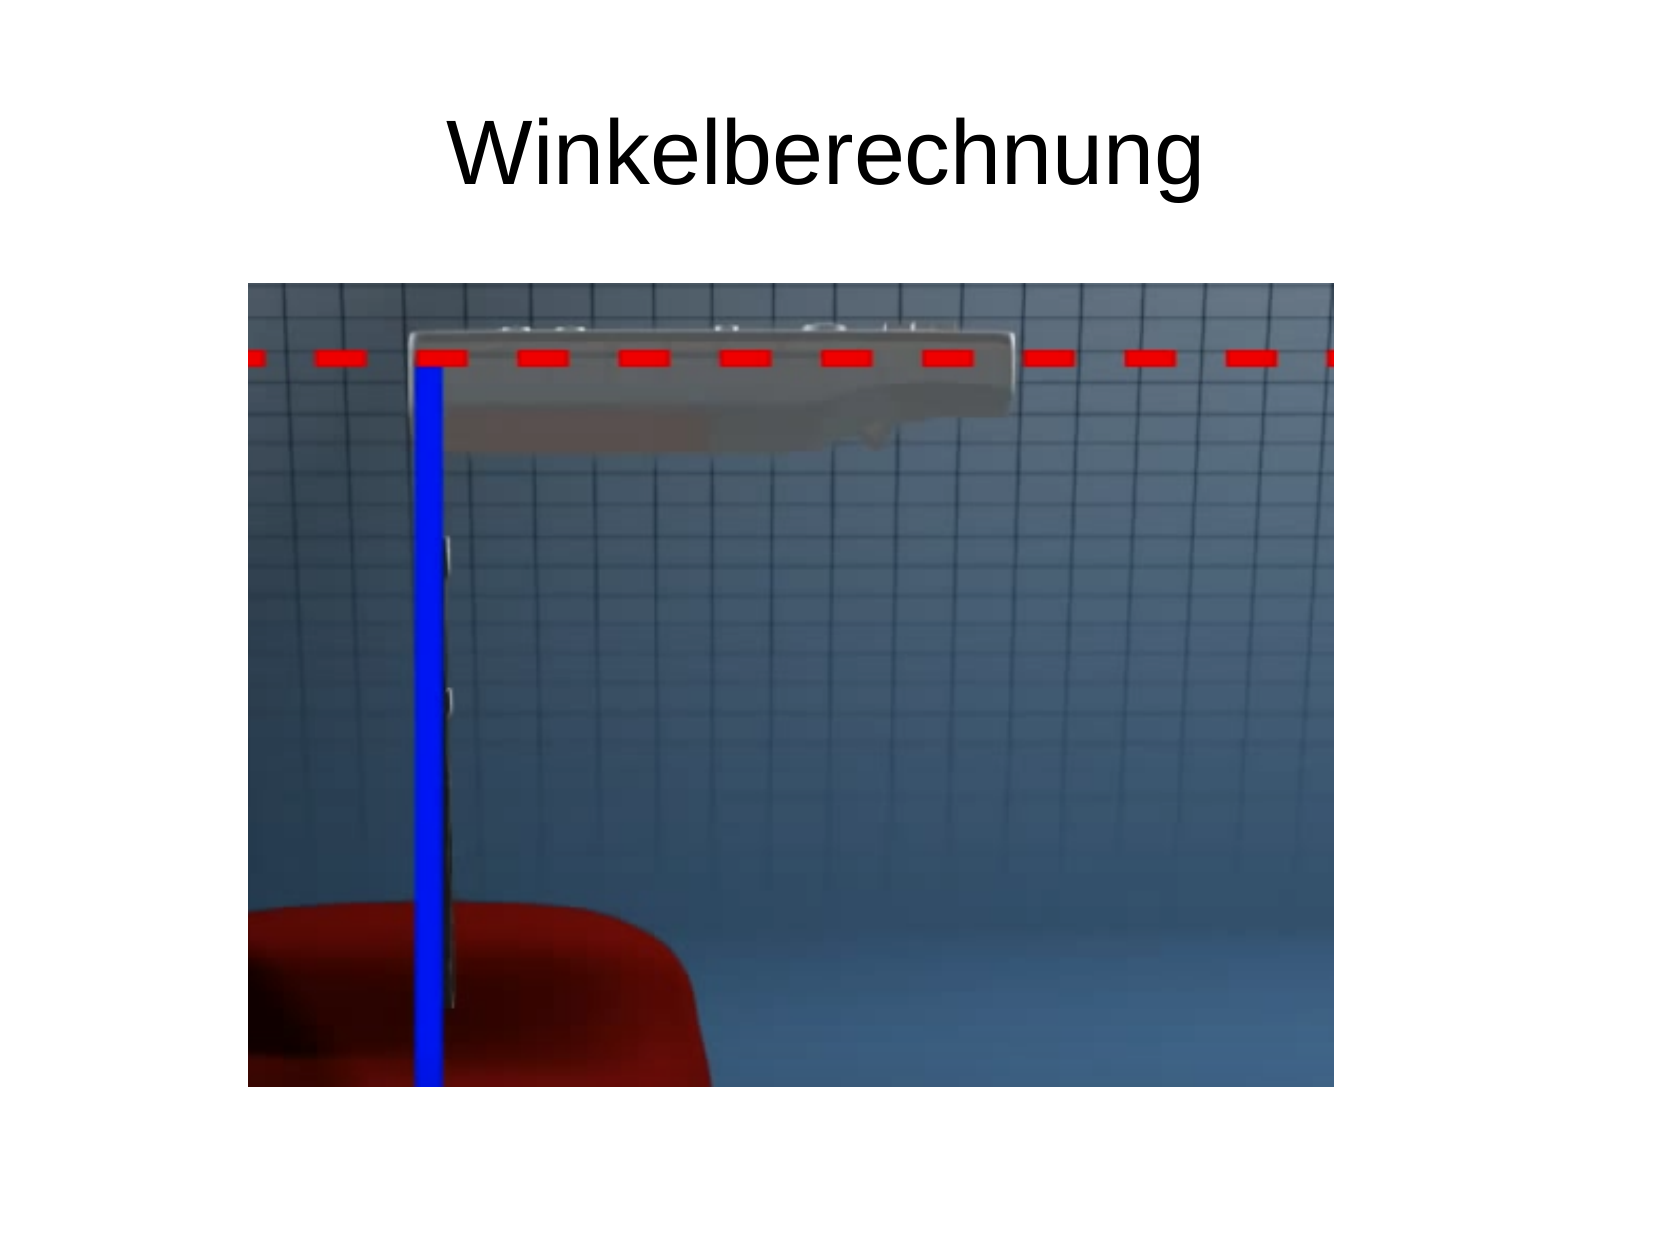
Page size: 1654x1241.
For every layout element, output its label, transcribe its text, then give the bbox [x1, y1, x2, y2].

title Winkelberechnung [82, 49, 1571, 257]
picture [248, 283, 1334, 1087]
